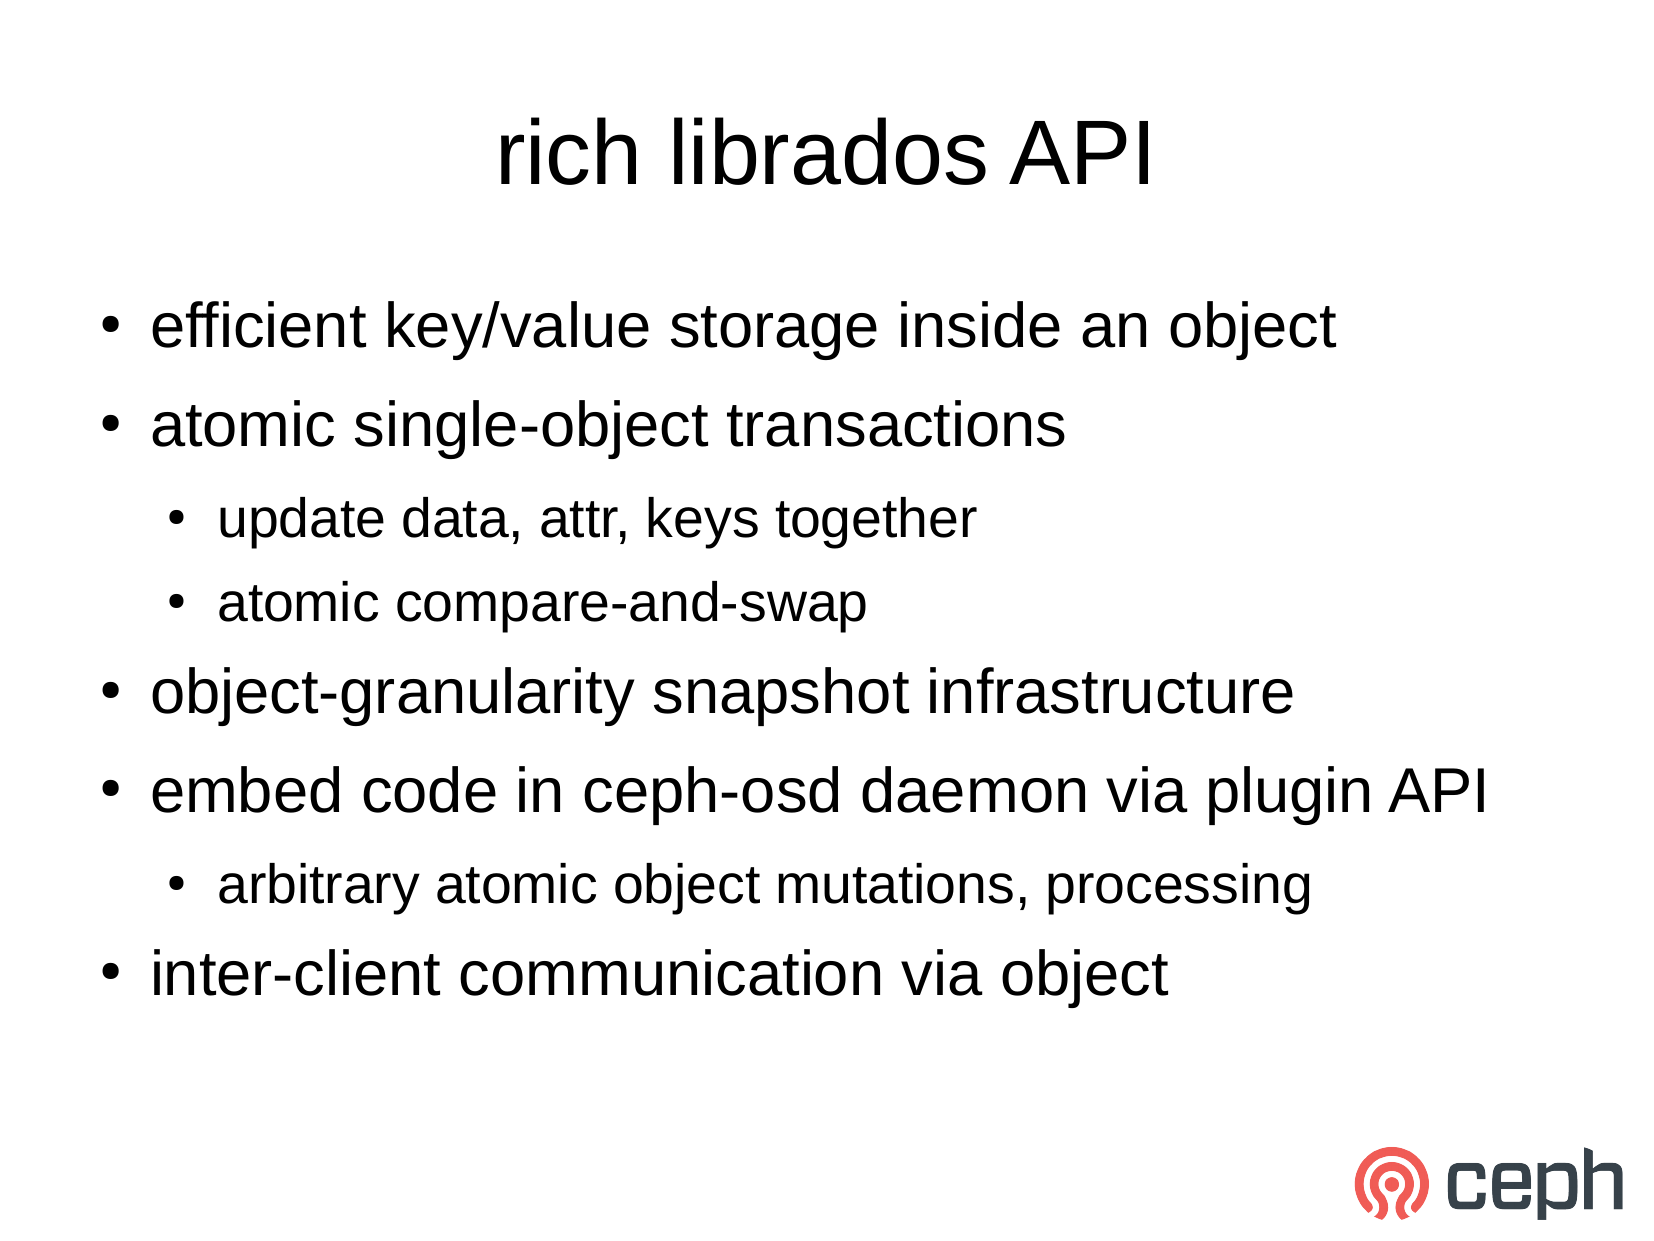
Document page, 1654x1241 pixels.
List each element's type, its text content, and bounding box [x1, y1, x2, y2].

picture [1308, 1100, 1654, 1241]
title rich librados API [82, 49, 1571, 257]
list efficient key/value storage inside an object atomic single-object transactions update data, attr, keys together atomic compare-and-swap object-granularity snapshot infrastructure embed code in ceph-osd daemon via plugin API arbitrary atomic object mutations, processing inter-client communication via object [82, 290, 1571, 1010]
